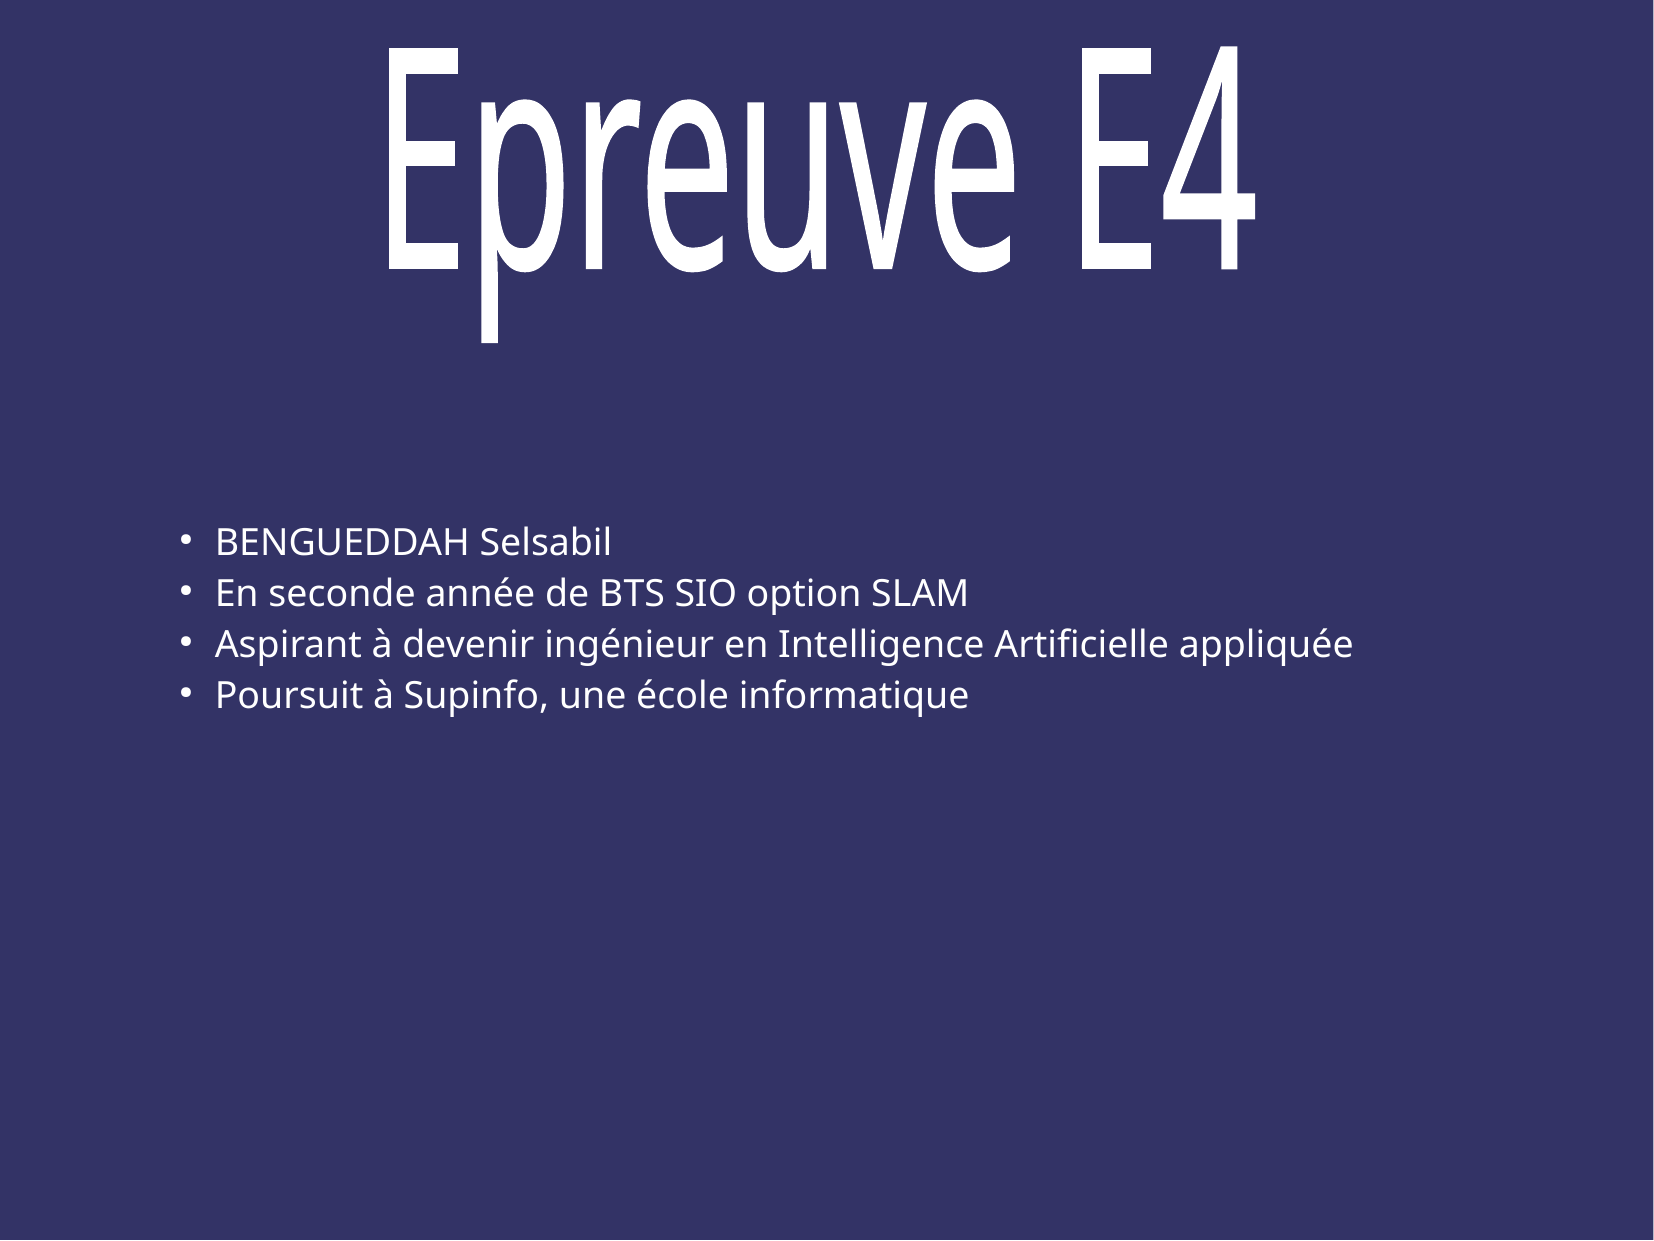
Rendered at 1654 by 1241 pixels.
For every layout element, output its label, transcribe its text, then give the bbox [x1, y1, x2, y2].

text_box Epreuve E4 [1164, 47, 1255, 269]
text_box Epreuve E4 [586, 100, 640, 269]
text_box Epreuve E4 [935, 100, 1014, 272]
text_box Epreuve E4 [389, 48, 458, 269]
text_box Epreuve E4 [648, 100, 727, 272]
text_box BENGUEDDAH Selsabil En seconde année de BTS SIO option SLAM Aspirant à devenir ingénieur en Intelligence Artificielle appliquée Poursuit à Supinfo, une école informatique [164, 507, 1306, 689]
text_box Epreuve E4 [1082, 48, 1151, 269]
text_box Epreuve E4 [748, 103, 826, 272]
text_box Epreuve E4 [482, 100, 563, 343]
text_box Epreuve E4 [839, 103, 927, 269]
